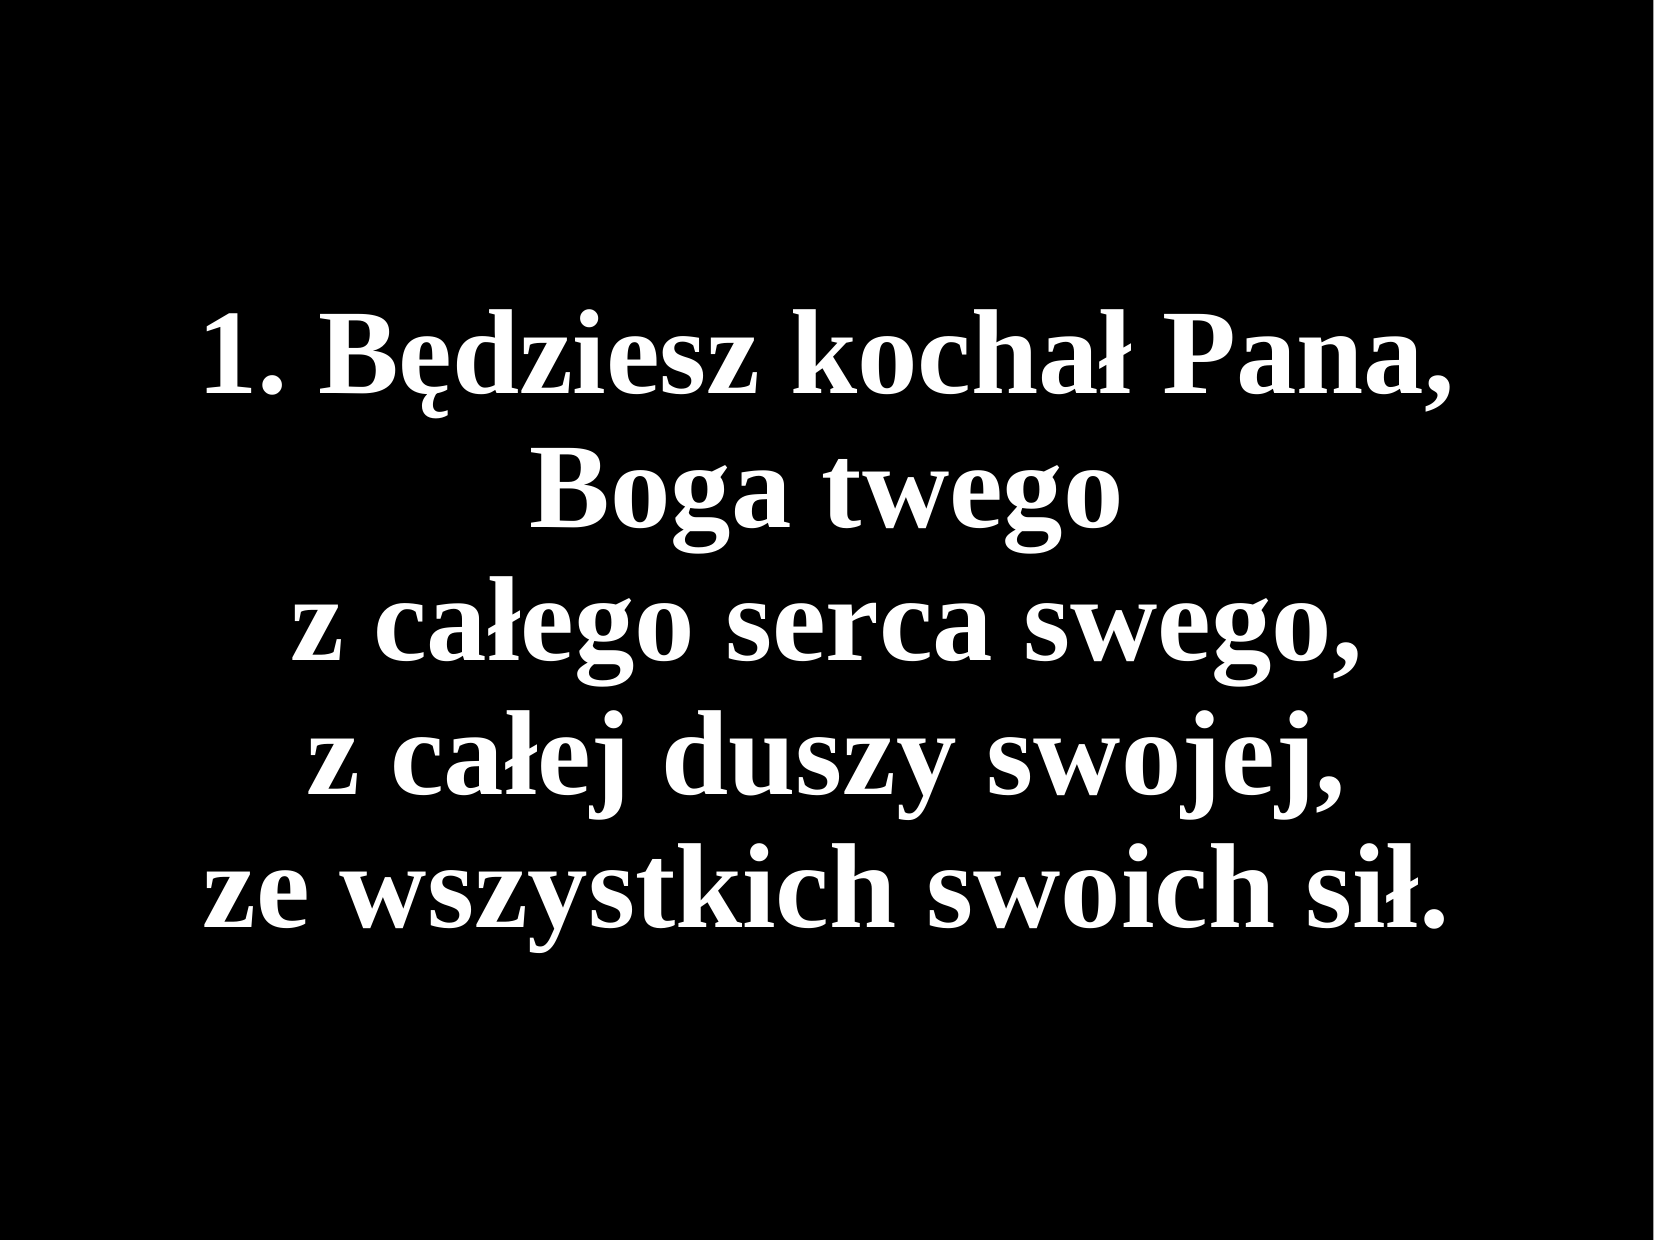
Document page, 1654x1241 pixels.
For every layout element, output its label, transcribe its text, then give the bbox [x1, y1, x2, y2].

title 1. Będziesz kochał Pana, Boga twego z całego serca swego, z całej duszy swojej, ze wszystkich swoich sił. [0, 0, 1654, 1240]
